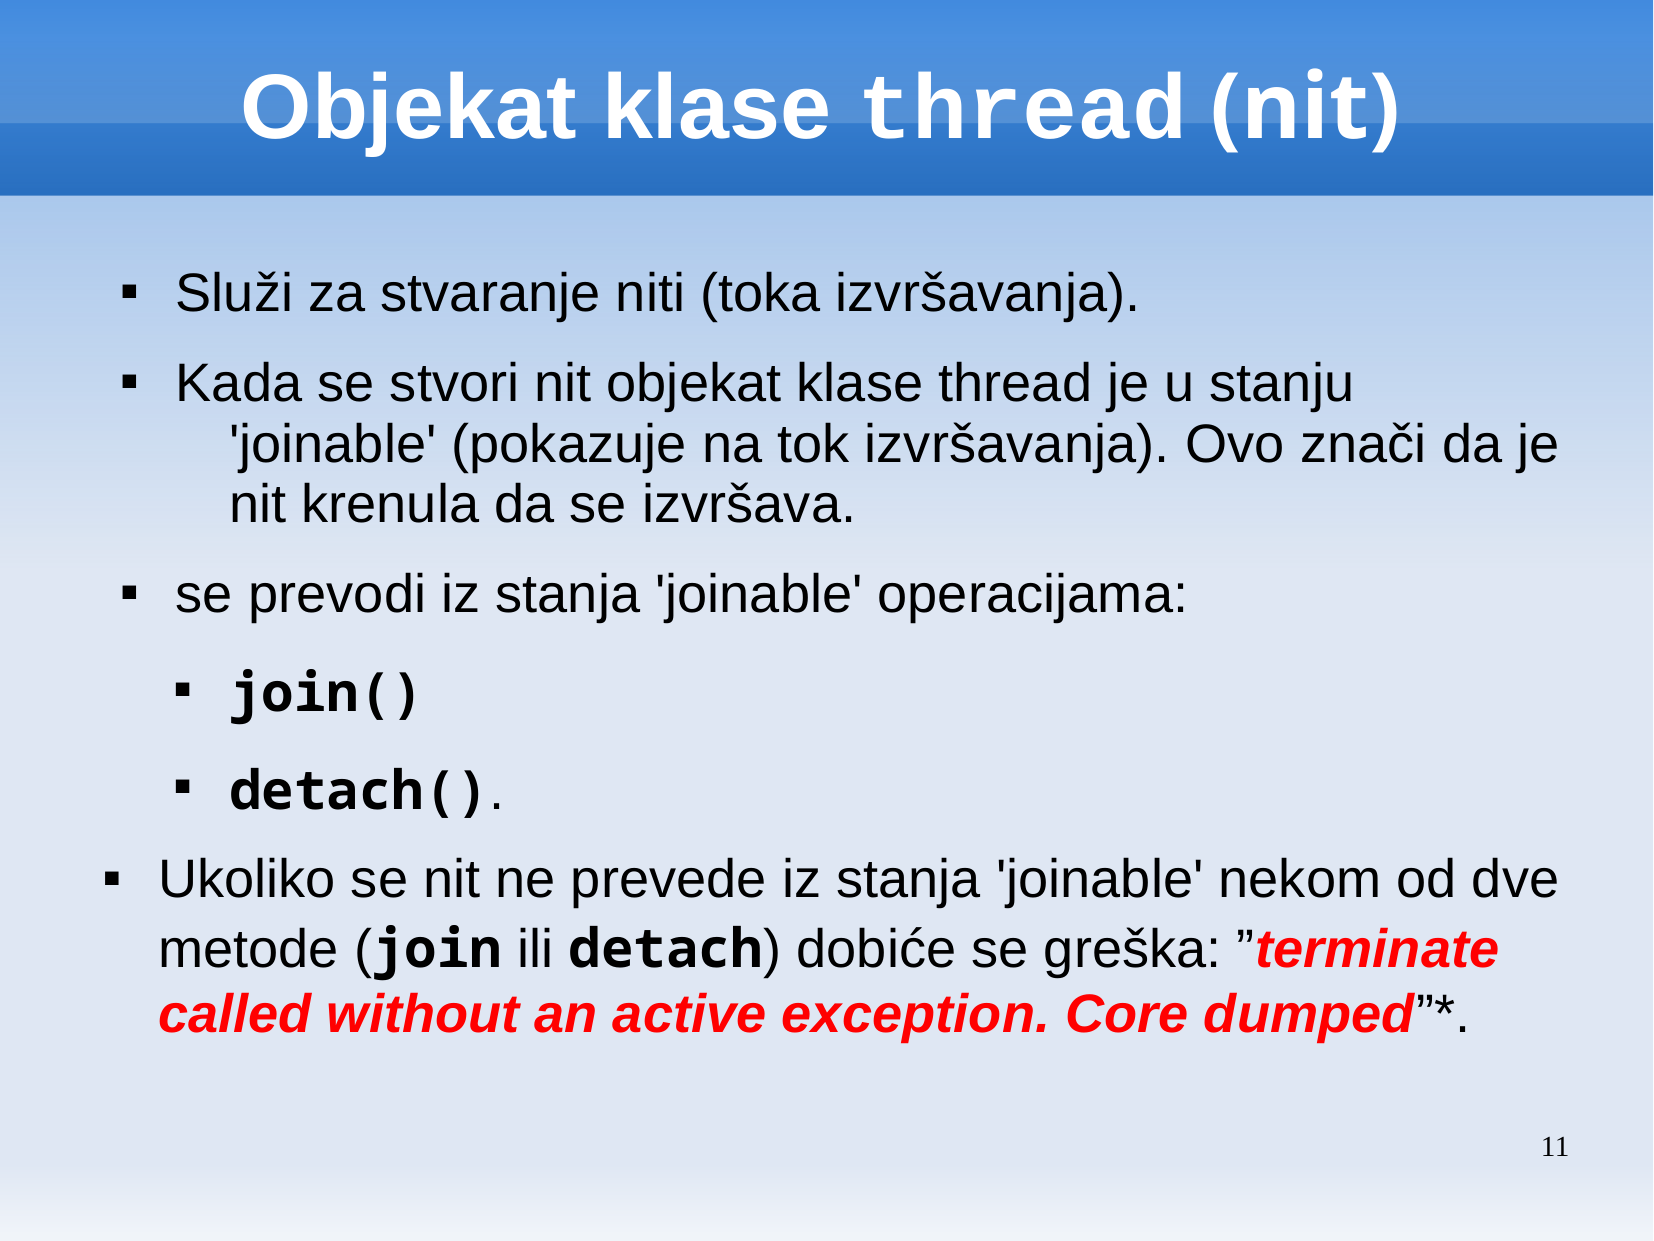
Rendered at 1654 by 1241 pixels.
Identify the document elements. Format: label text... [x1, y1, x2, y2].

list Služi za stvaranje niti (toka izvršavanja). Kada se stvori nit objekat klase thread je u stanju 'joinable' (pokazuje na tok izvršavanja). Ovo znači da je nit krenula da se izvršava. se prevodi iz stanja 'joinable' operacijama: join() detach(). Ukoliko se nit ne prevede iz stanja 'joinable' nekom od dve metode (join ili detach) dobiće se greška: ”terminate called without an active exception. Core dumped”*. [87, 262, 1576, 1241]
title Objekat klase thread (nit) [76, 0, 1565, 208]
picture [0, 0, 1654, 1241]
